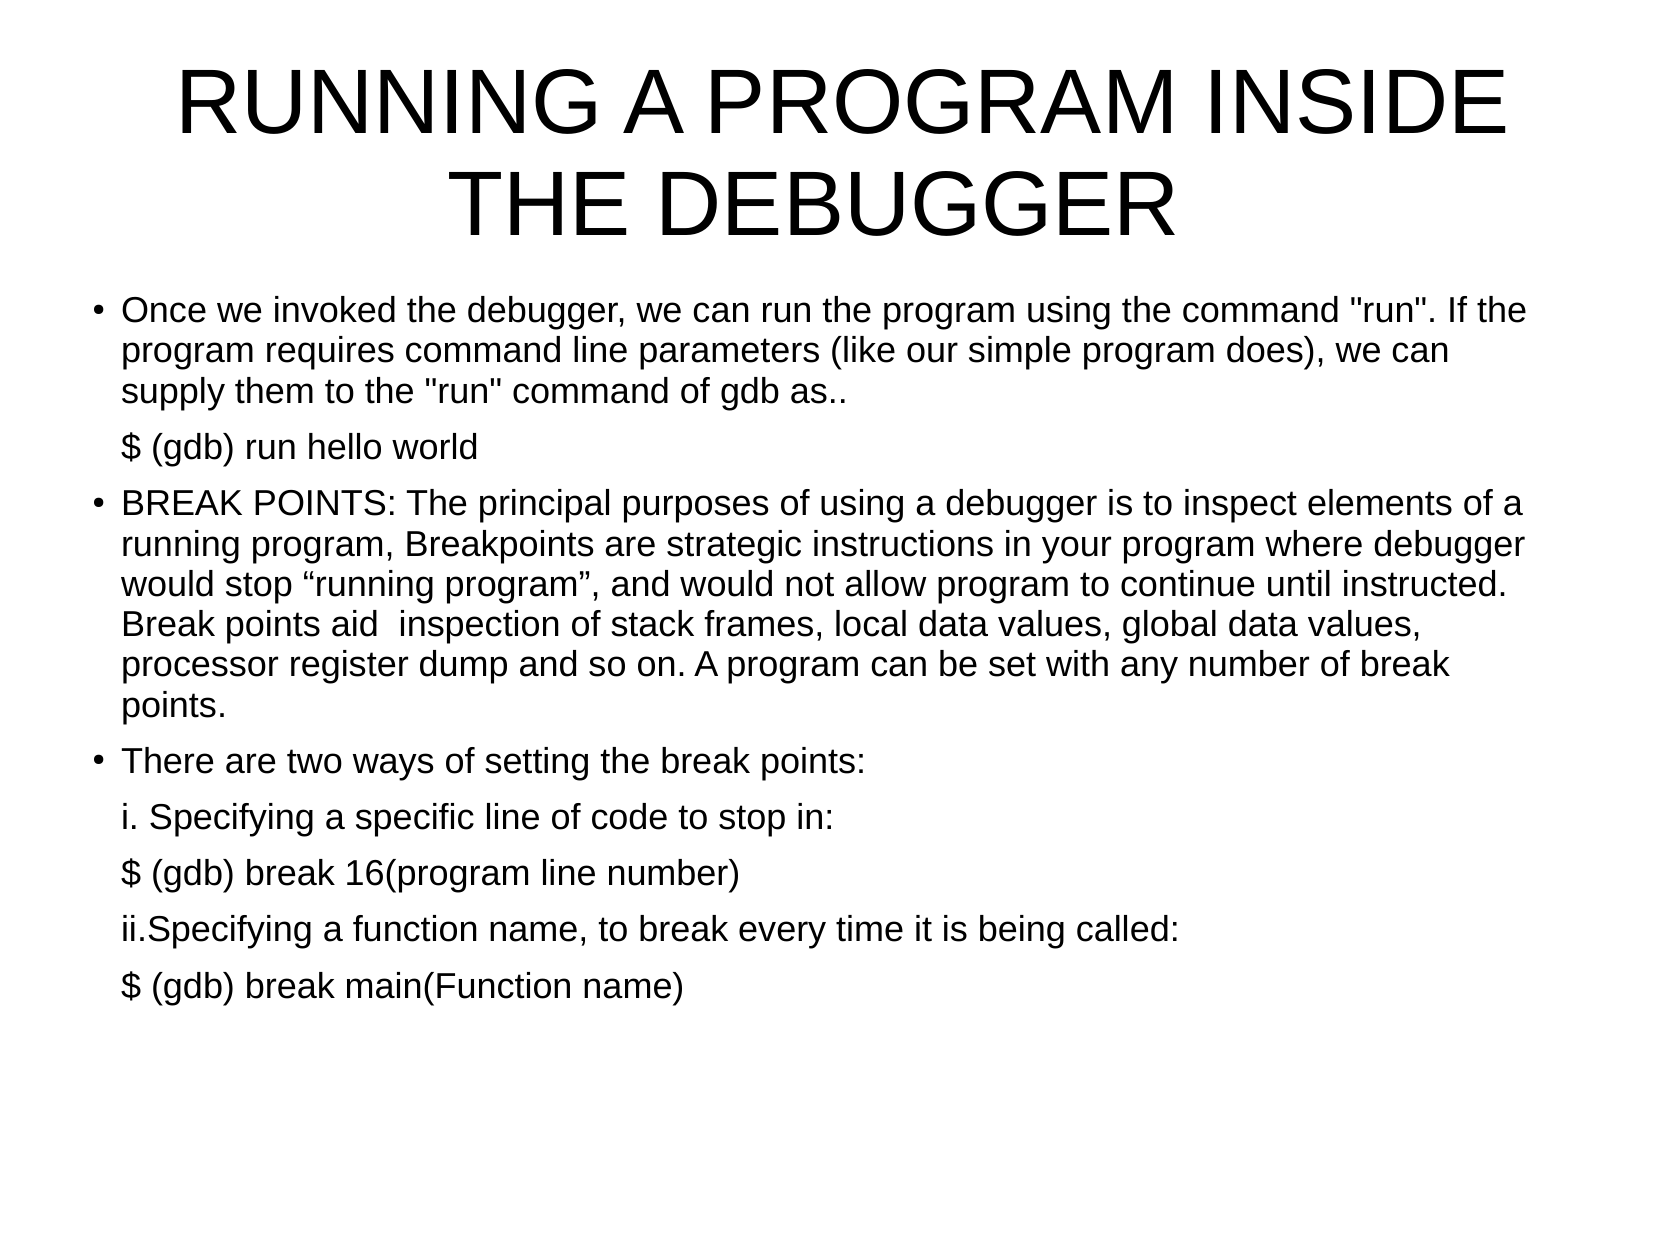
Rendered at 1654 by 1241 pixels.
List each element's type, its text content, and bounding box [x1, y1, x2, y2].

title RUNNING A PROGRAM INSIDE THE DEBUGGER [82, 49, 1571, 257]
list Once we invoked the debugger, we can run the program using the command "run". If the program requires command line parameters (like our simple program does), we can supply them to the "run" command of gdb as.. $ (gdb) run hello world BREAK POINTS: The principal purposes of using a debugger is to inspect elements of a running program, Breakpoints are strategic instructions in your program where debugger would stop “running program”, and would not allow program to continue until instructed. Break points aid inspection of stack frames, local data values, global data values, processor register dump and so on. A program can be set with any number of break points. There are two ways of setting the break points: i. Specifying a specific line of code to stop in: $ (gdb) break 16(program line number) ii.Specifying a function name, to break every time it is being called: $ (gdb) break main(Function name) [82, 290, 1538, 1010]
